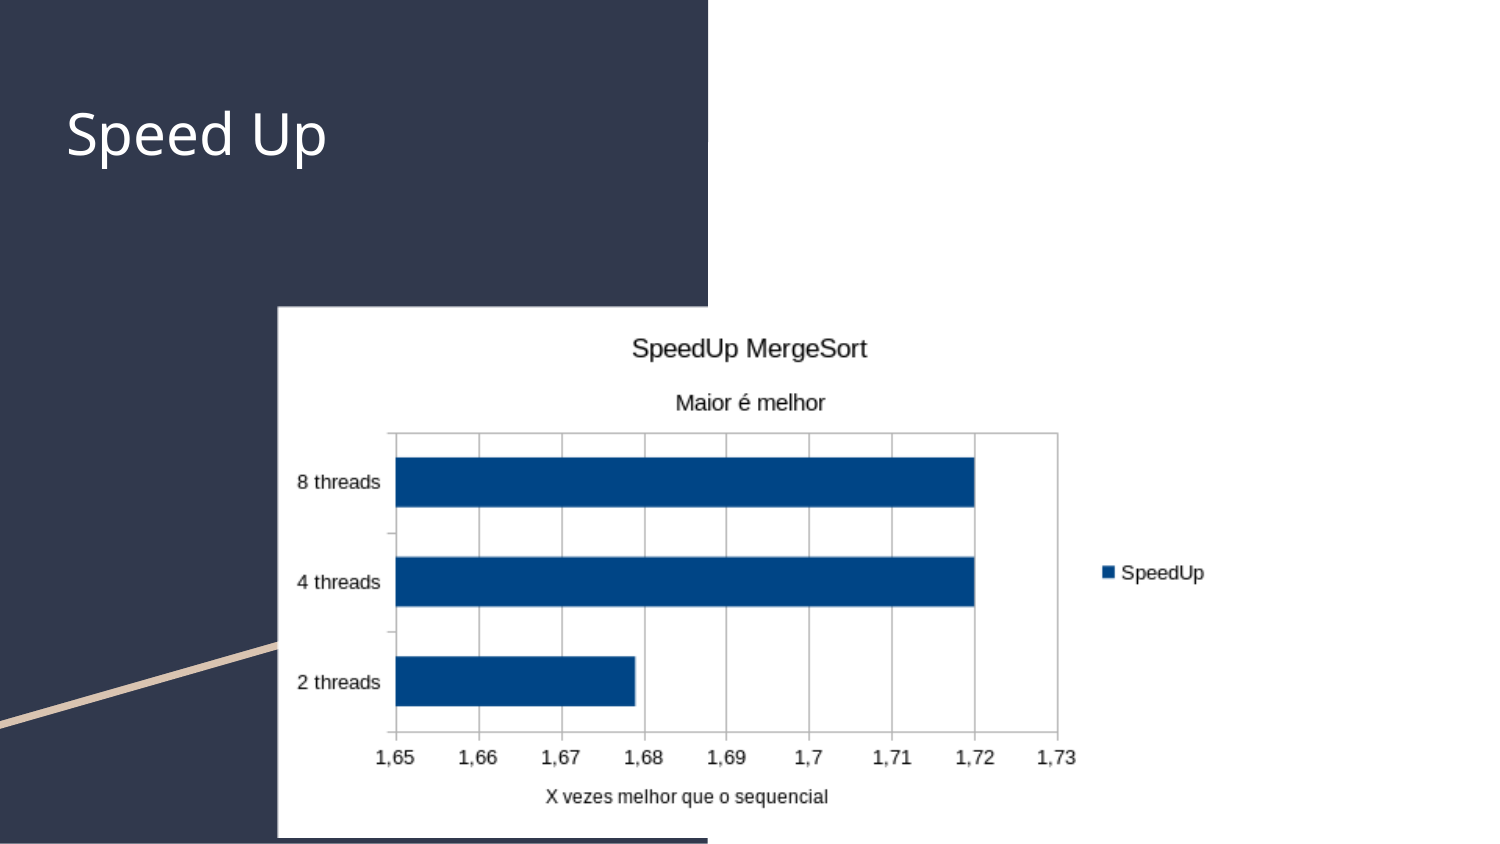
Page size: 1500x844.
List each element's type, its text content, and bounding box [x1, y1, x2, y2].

title Speed Up [51, 82, 660, 494]
picture [277, 306, 1223, 838]
